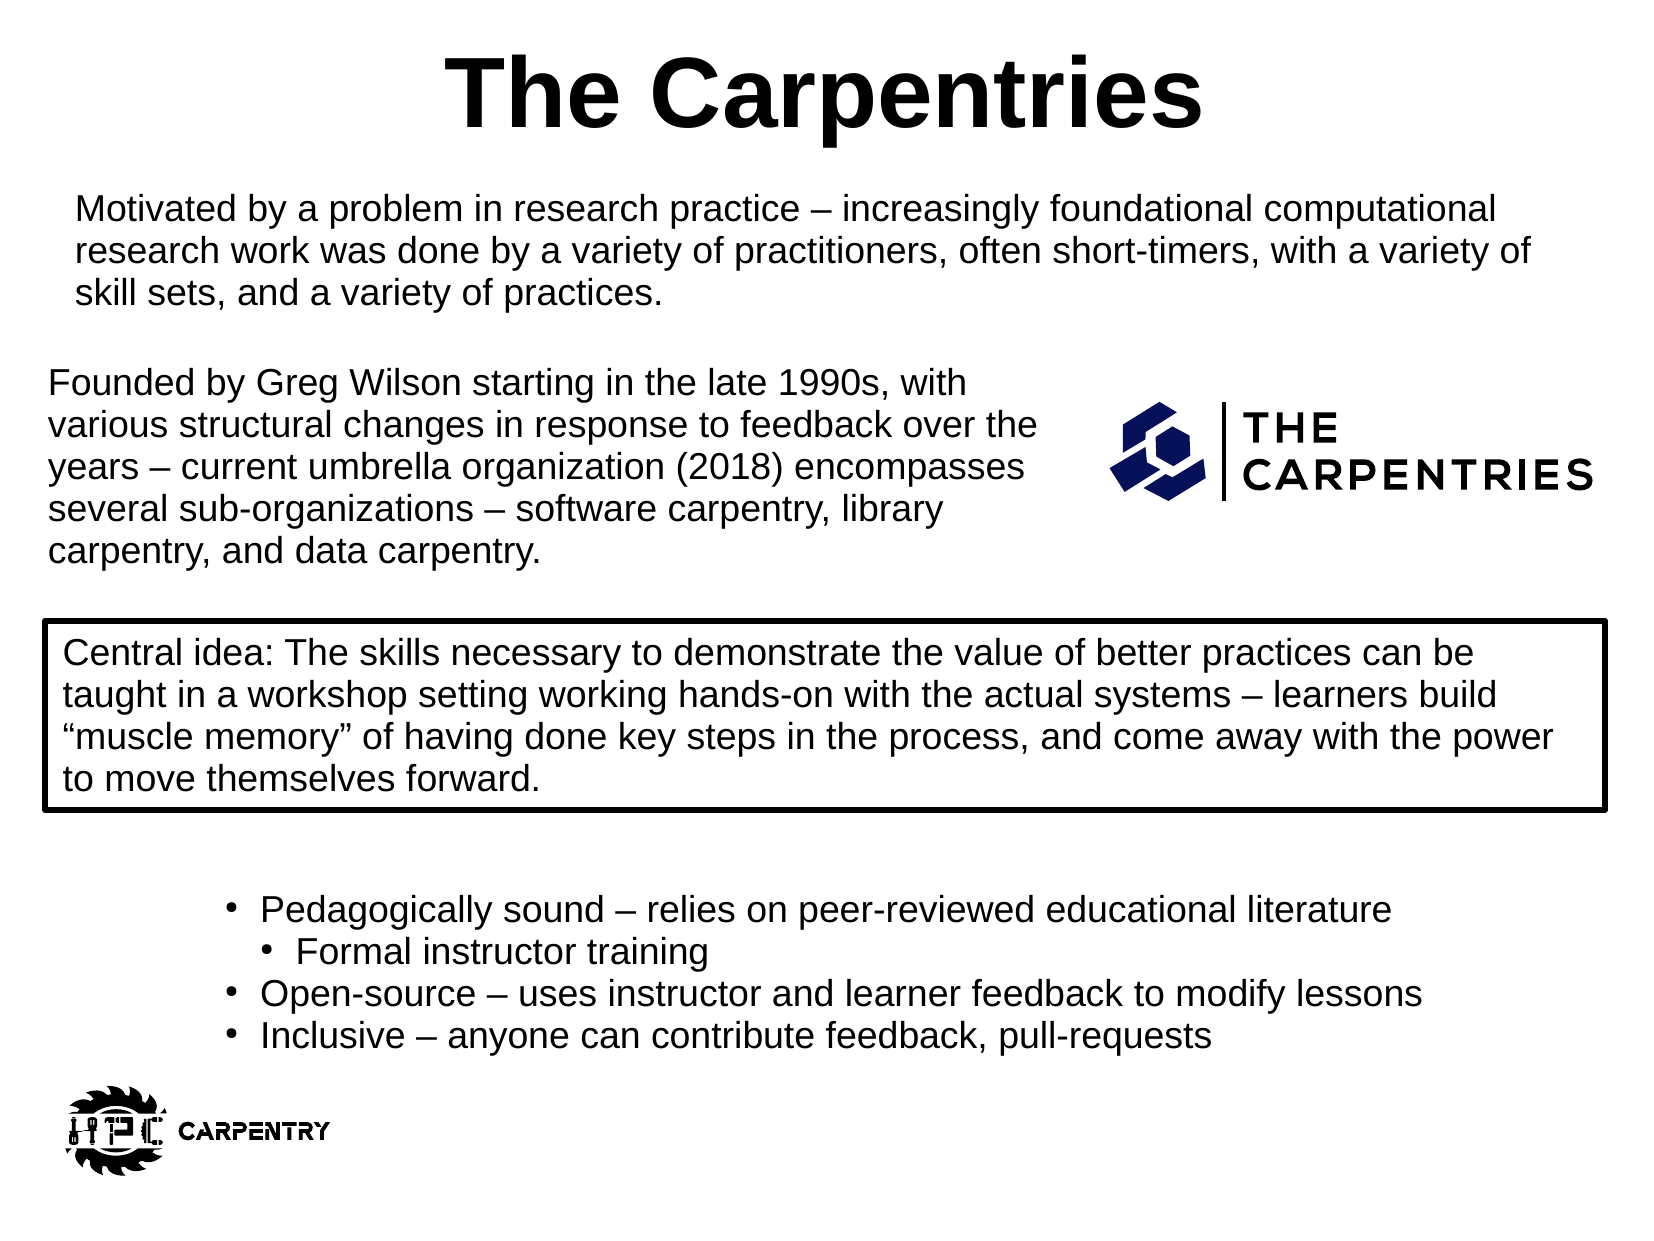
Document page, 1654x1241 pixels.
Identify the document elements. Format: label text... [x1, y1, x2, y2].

picture [1109, 401, 1593, 501]
text_box The Carpentries [45, 30, 1606, 166]
text_box Founded by Greg Wilson starting in the late 1990s, with various structural changes in response to feedback over the years – current umbrella organization (2018) encompasses several sub-organizations – software carpentry, library carpentry, and data carpentry. [33, 354, 1069, 621]
text_box Central idea: The skills necessary to demonstrate the value of better practices can be taught in a workshop setting working hands-on with the actual systems – learners build “muscle memory” of having done key steps in the process, and come away with the power to move themselves forward. [45, 620, 1606, 810]
text_box Pedagogically sound – relies on peer-reviewed educational literature Formal instructor training Open-source – uses instructor and learner feedback to modify lessons Inclusive – anyone can contribute feedback, pull-requests [210, 880, 1486, 1064]
text_box Motivated by a problem in research practice – increasingly foundational computational research work was done by a variety of practitioners, often short-timers, with a variety of skill sets, and a variety of practices. [60, 180, 1576, 321]
picture [20, 1063, 376, 1201]
